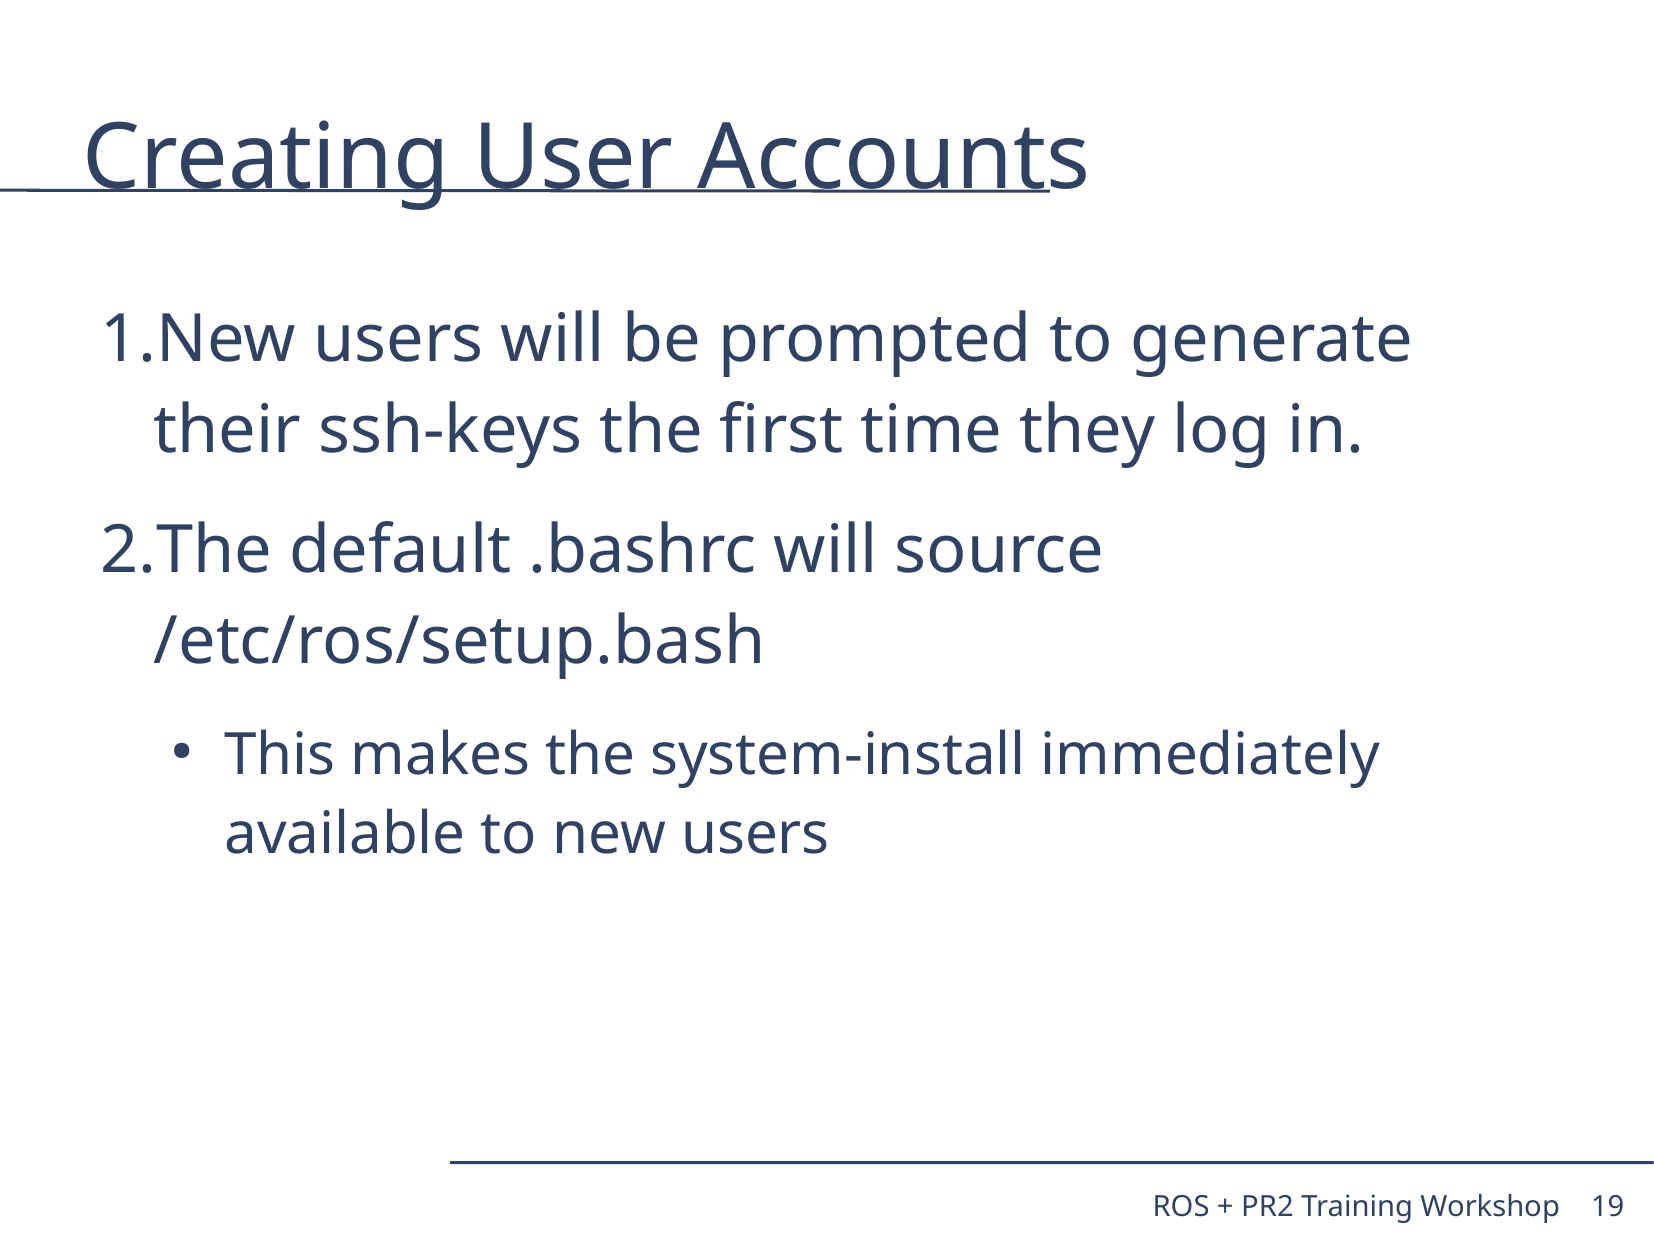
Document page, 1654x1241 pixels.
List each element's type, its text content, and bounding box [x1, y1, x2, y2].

title Creating User Accounts [82, 56, 1571, 250]
list New users will be prompted to generate their ssh-keys the first time they log in. The default .bashrc will source /etc/ros/setup.bash This makes the system-install immediately available to new users [82, 290, 1571, 1109]
